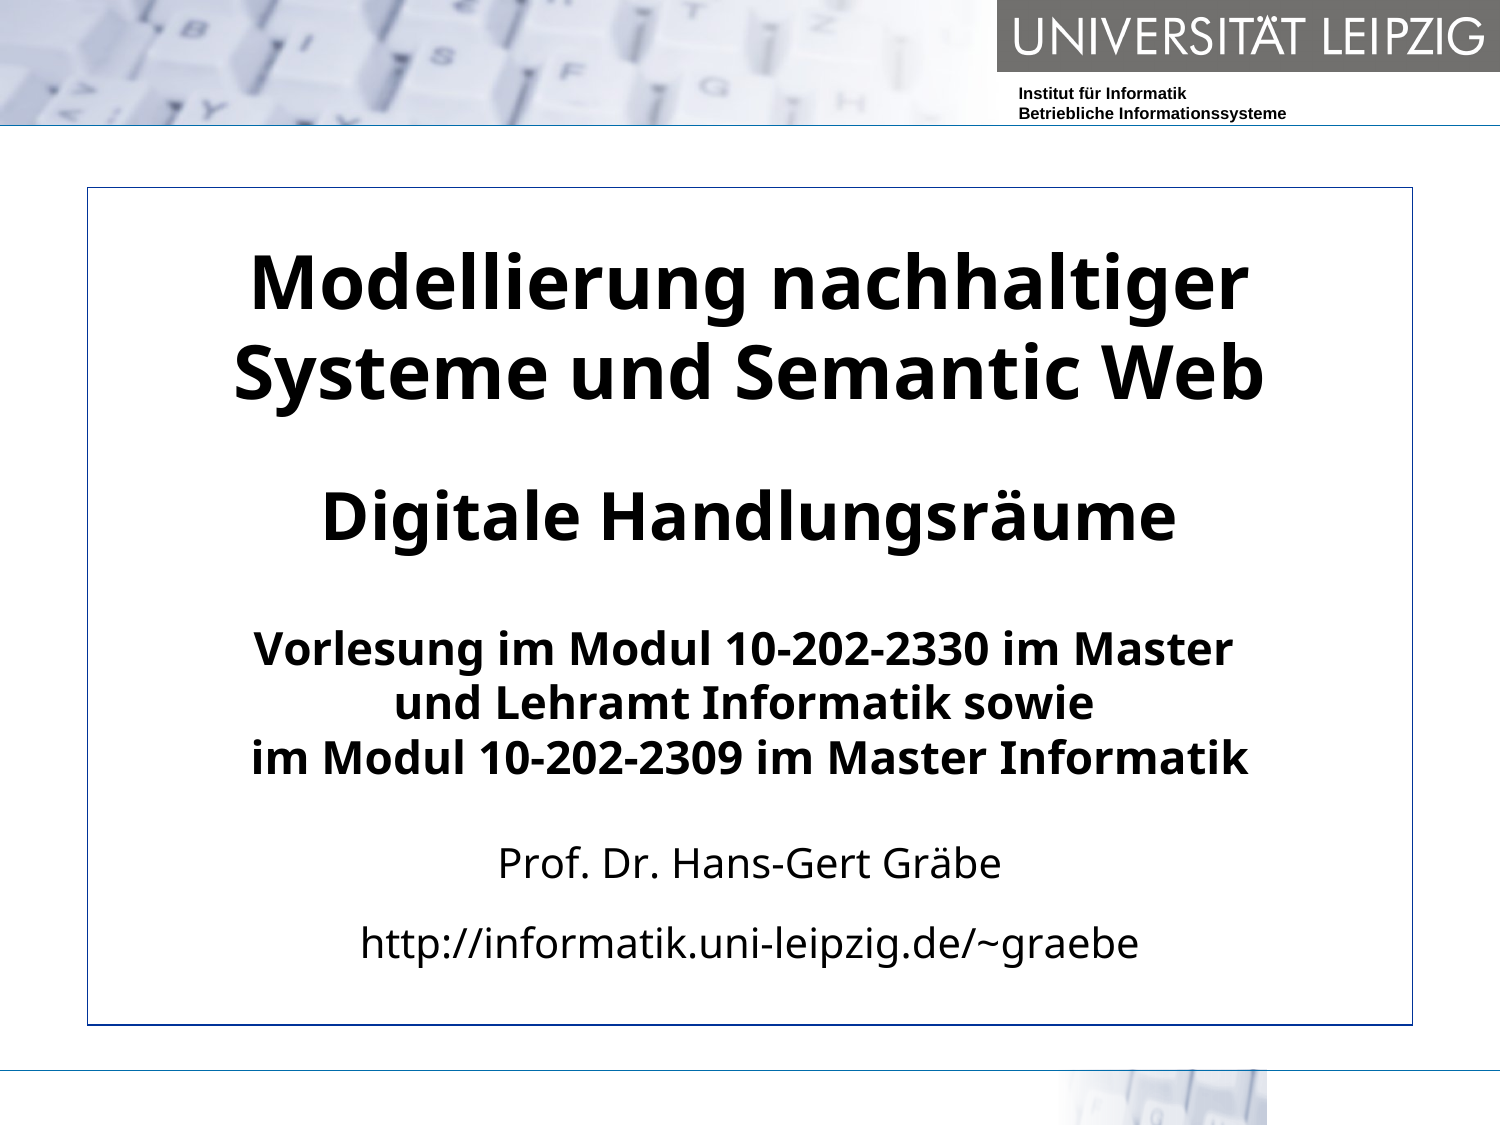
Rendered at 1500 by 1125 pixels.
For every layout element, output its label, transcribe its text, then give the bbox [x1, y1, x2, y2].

picture [1057, 1071, 1267, 1125]
picture [0, 0, 1500, 125]
text_box Modellierung nachhaltiger Systeme und Semantic Web Digitale Handlungsräume Vorlesung im Modul 10-202-2330 im Master und Lehramt Informatik sowie im Modul 10-202-2309 im Master Informatik Prof. Dr. Hans-Gert Gräbe http://informatik.uni-leipzig.de/~graebe [87, 187, 1413, 1026]
